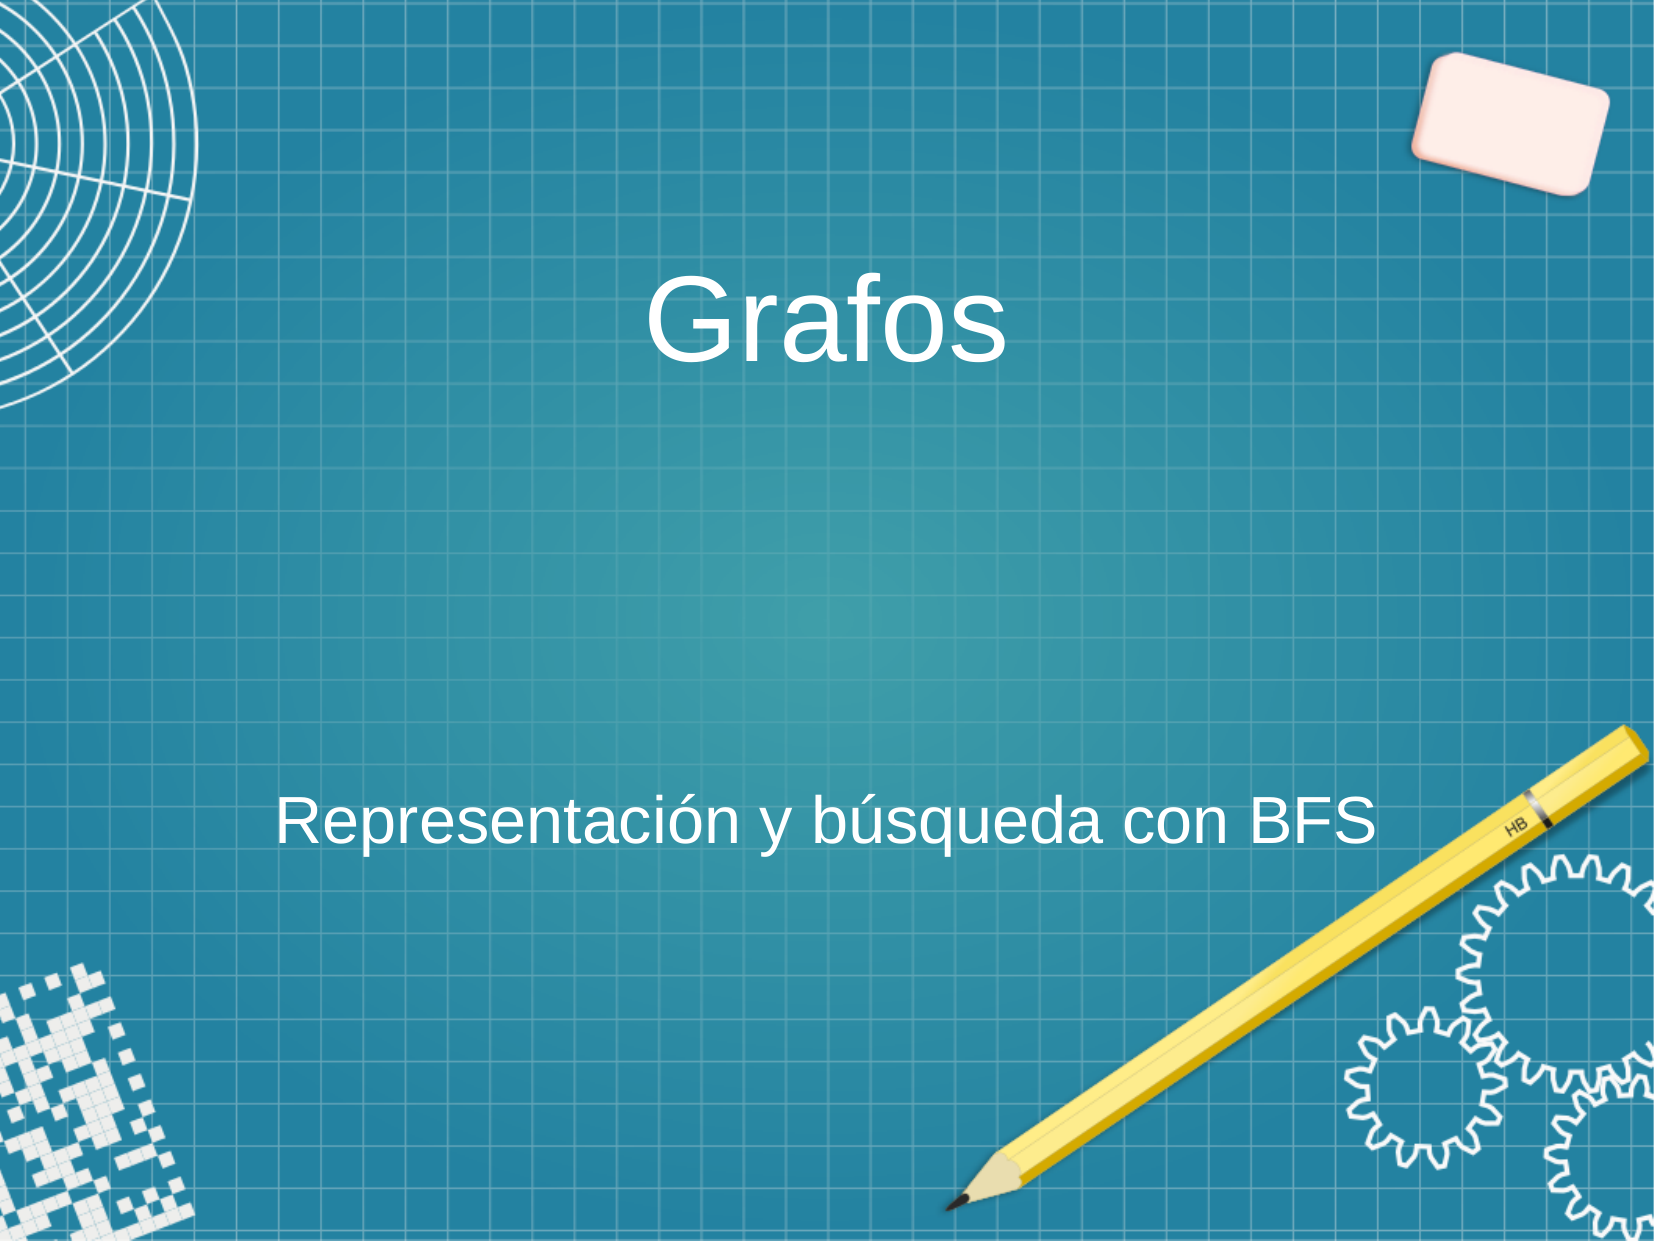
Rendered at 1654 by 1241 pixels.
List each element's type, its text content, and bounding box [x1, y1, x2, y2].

title Grafos [82, 177, 1571, 461]
picture [0, 0, 1654, 1241]
subtitle Representación y búsqueda con BFS [82, 519, 1571, 1123]
